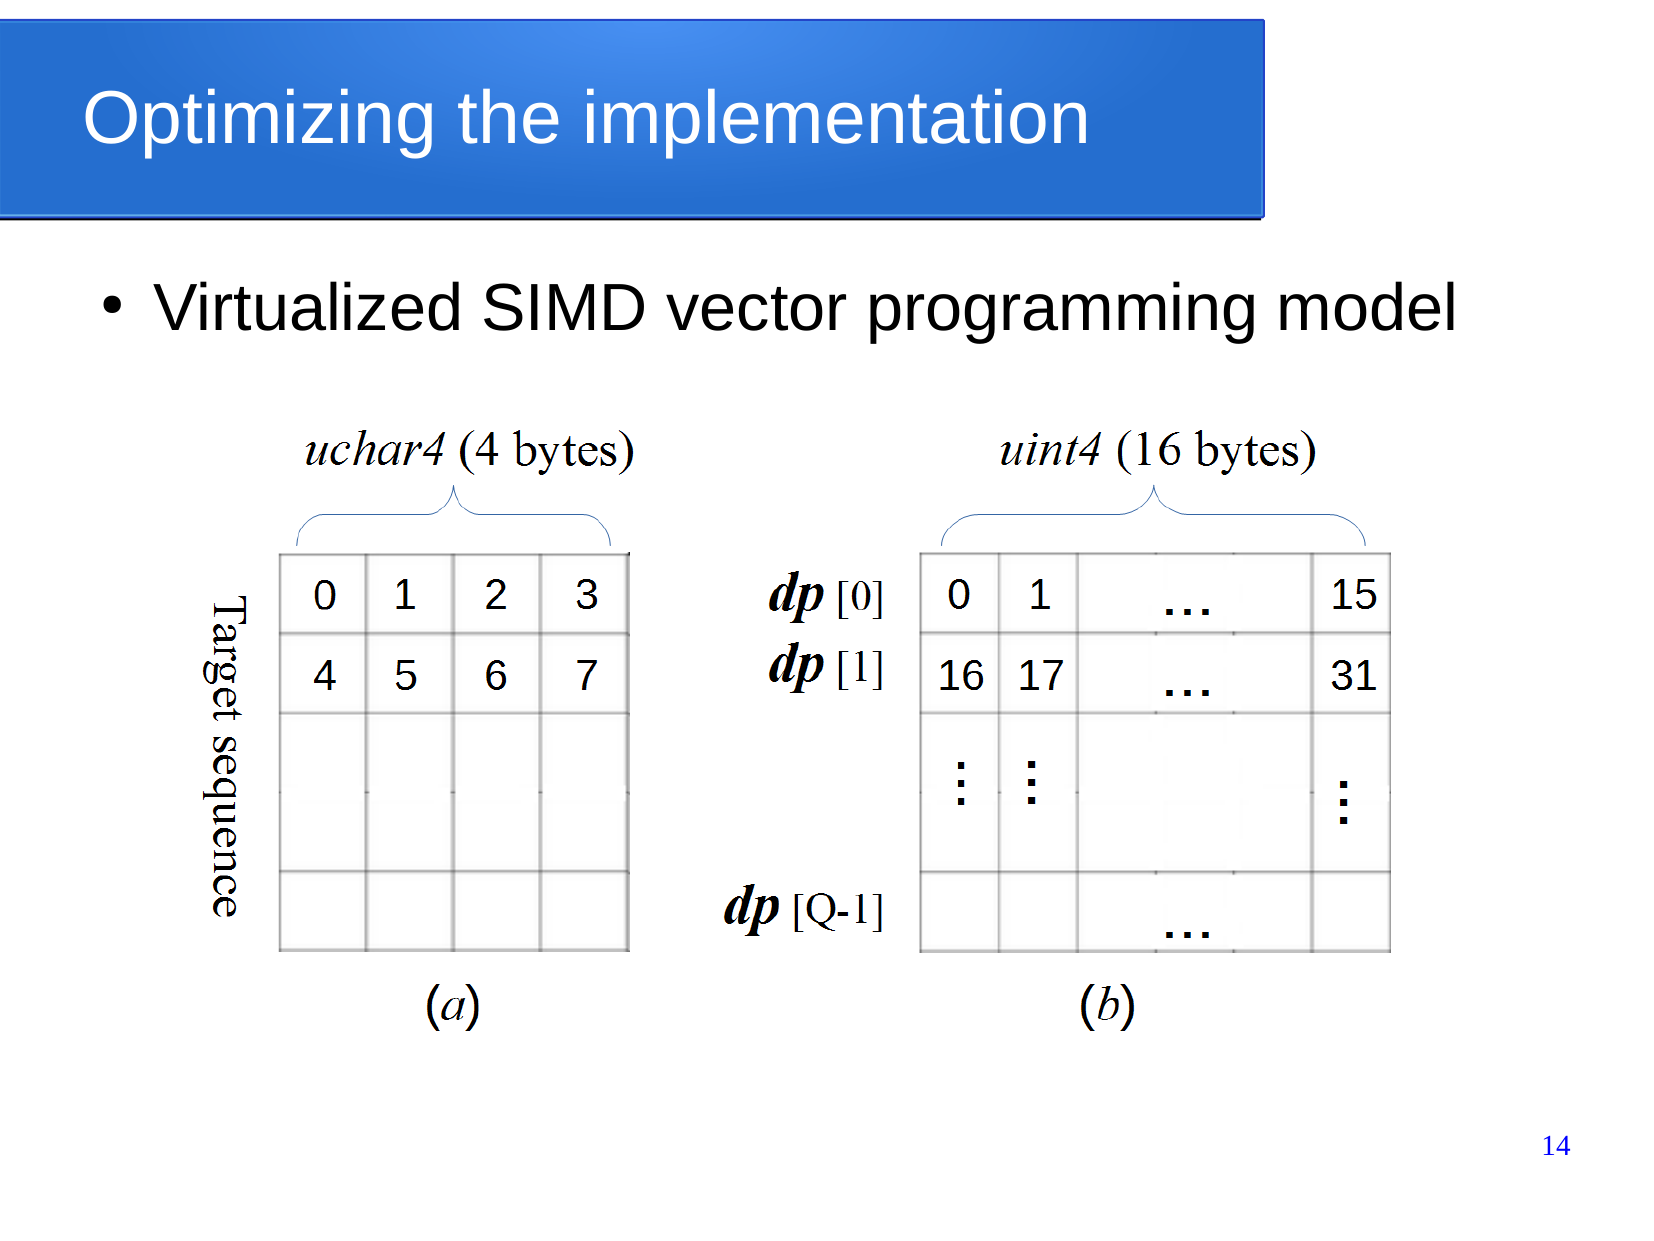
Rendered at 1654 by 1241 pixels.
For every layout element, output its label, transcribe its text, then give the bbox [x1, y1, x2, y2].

picture [198, 426, 1399, 1039]
title Optimizing the implementation [82, 25, 1250, 211]
list Virtualized SIMD vector programming model [82, 269, 1538, 1201]
